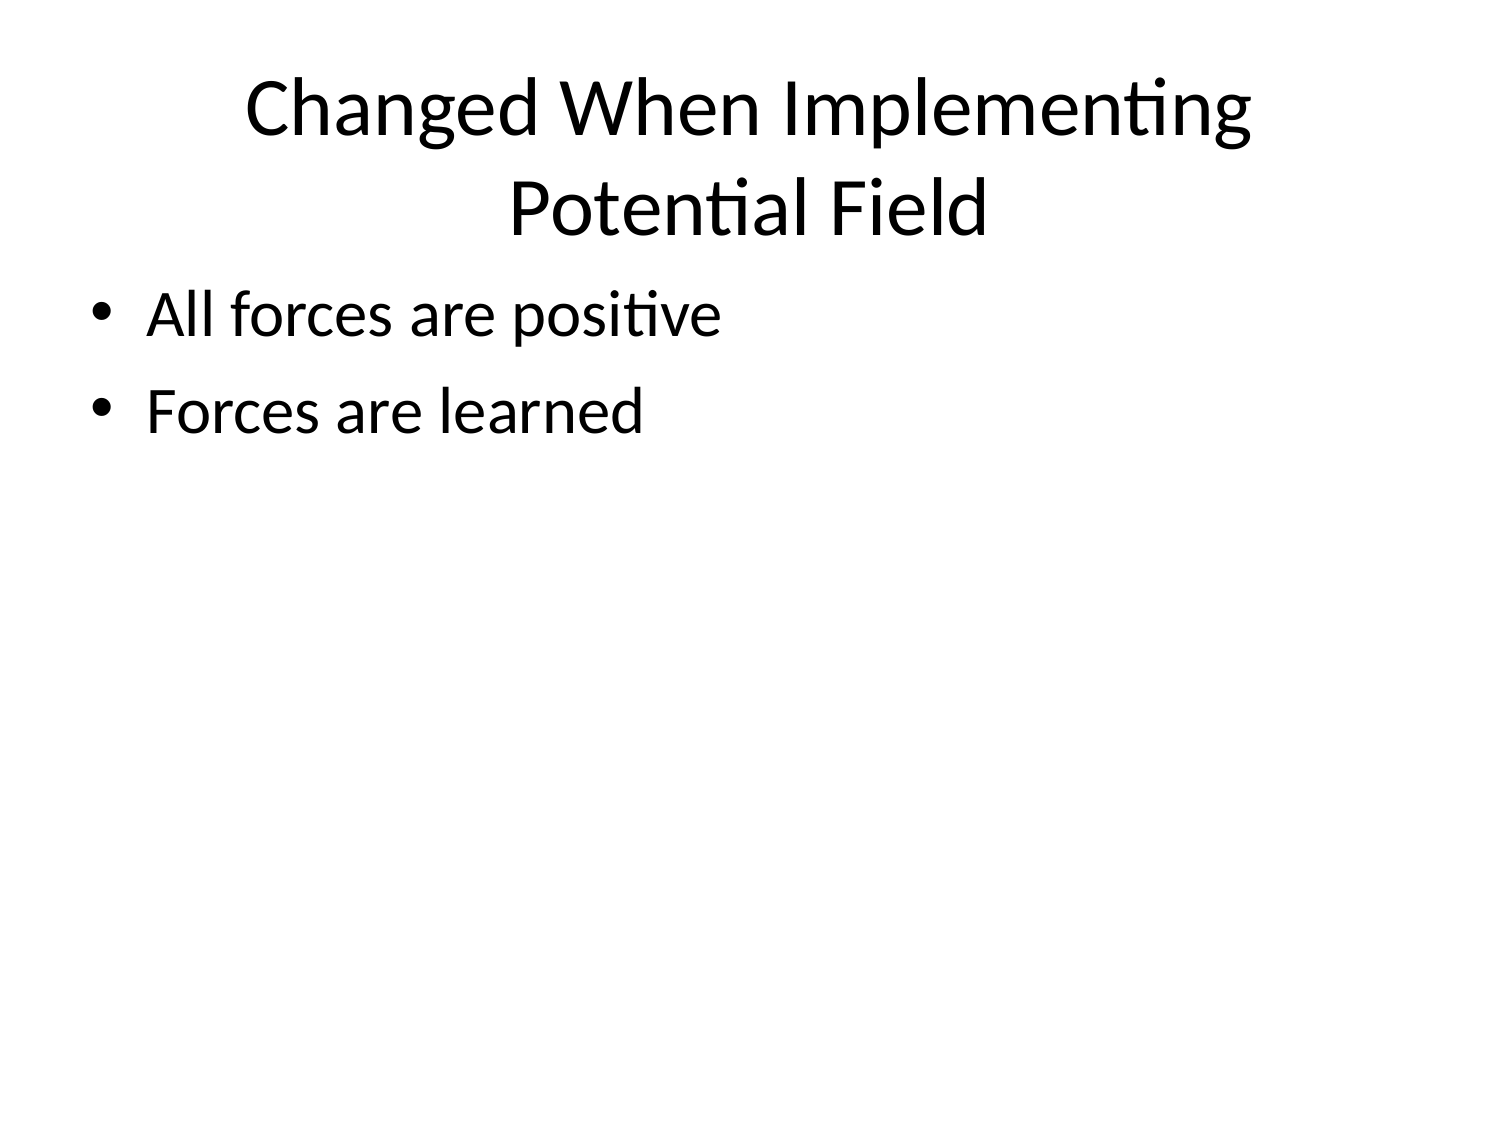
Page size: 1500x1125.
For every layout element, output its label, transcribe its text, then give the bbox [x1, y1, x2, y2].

list All forces are positive Forces are learned [75, 262, 1426, 1005]
title Changed When Implementing Potential Field [75, 45, 1426, 233]
